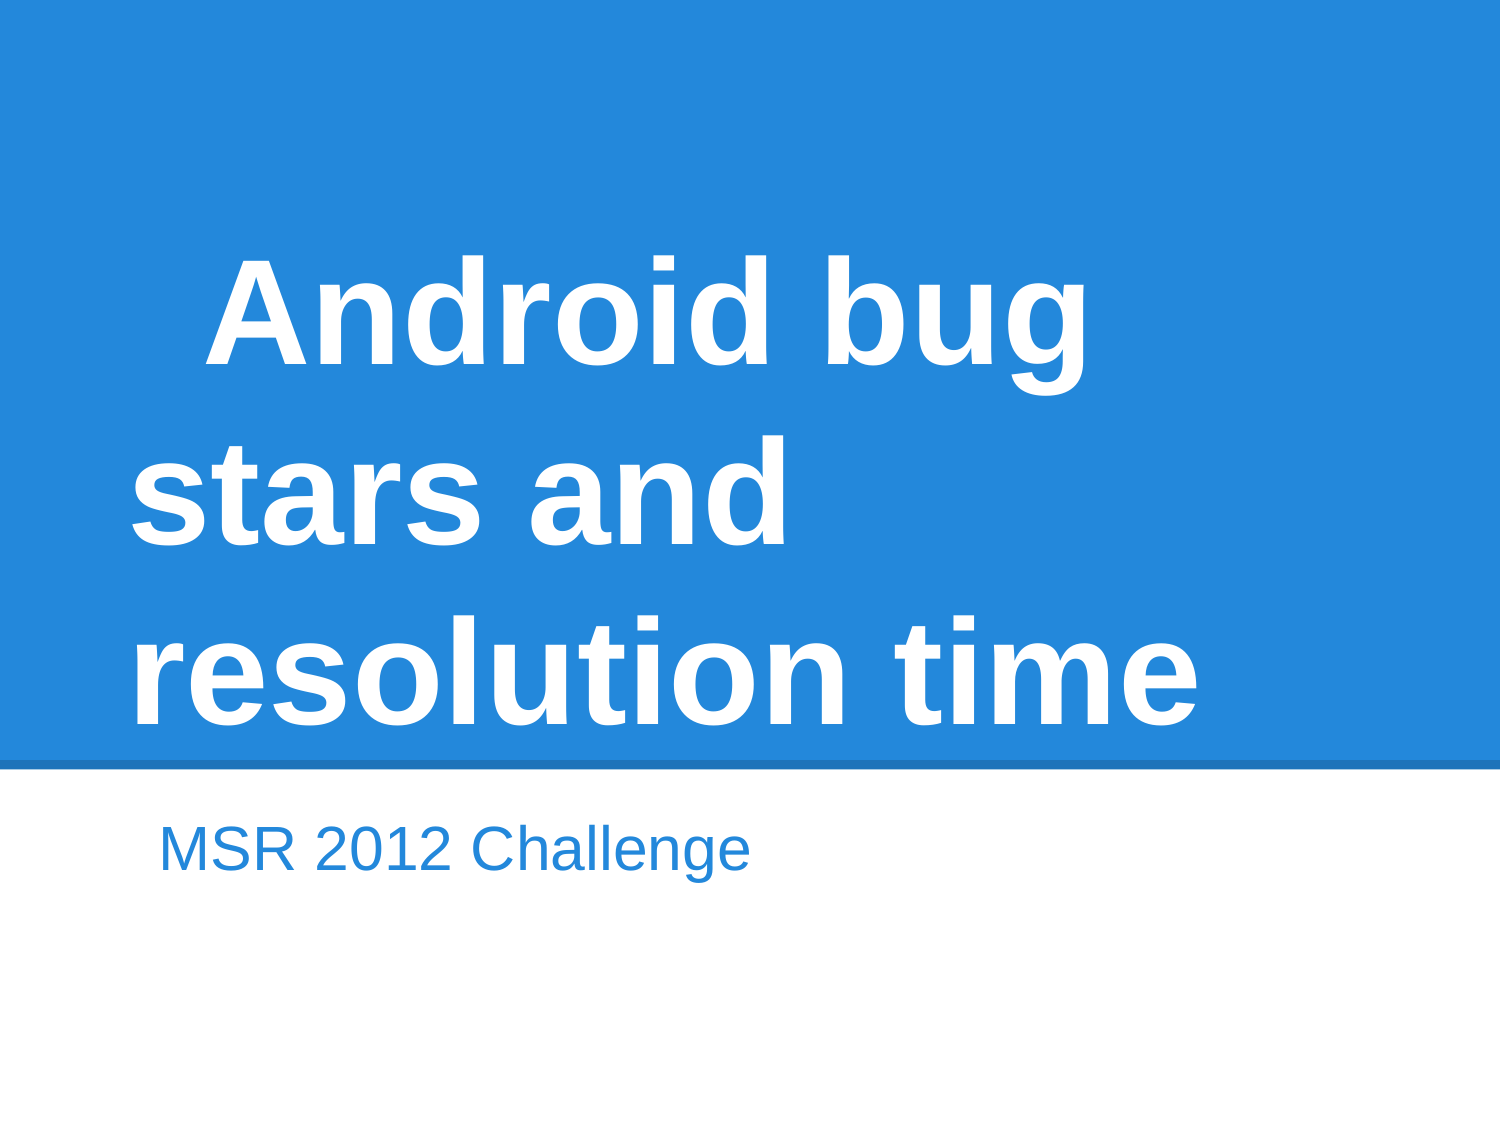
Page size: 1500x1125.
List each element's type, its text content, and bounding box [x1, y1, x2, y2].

subtitle MSR 2012 Challenge [112, 793, 1388, 1125]
title Android bug stars and resolution time [112, 199, 1388, 770]
